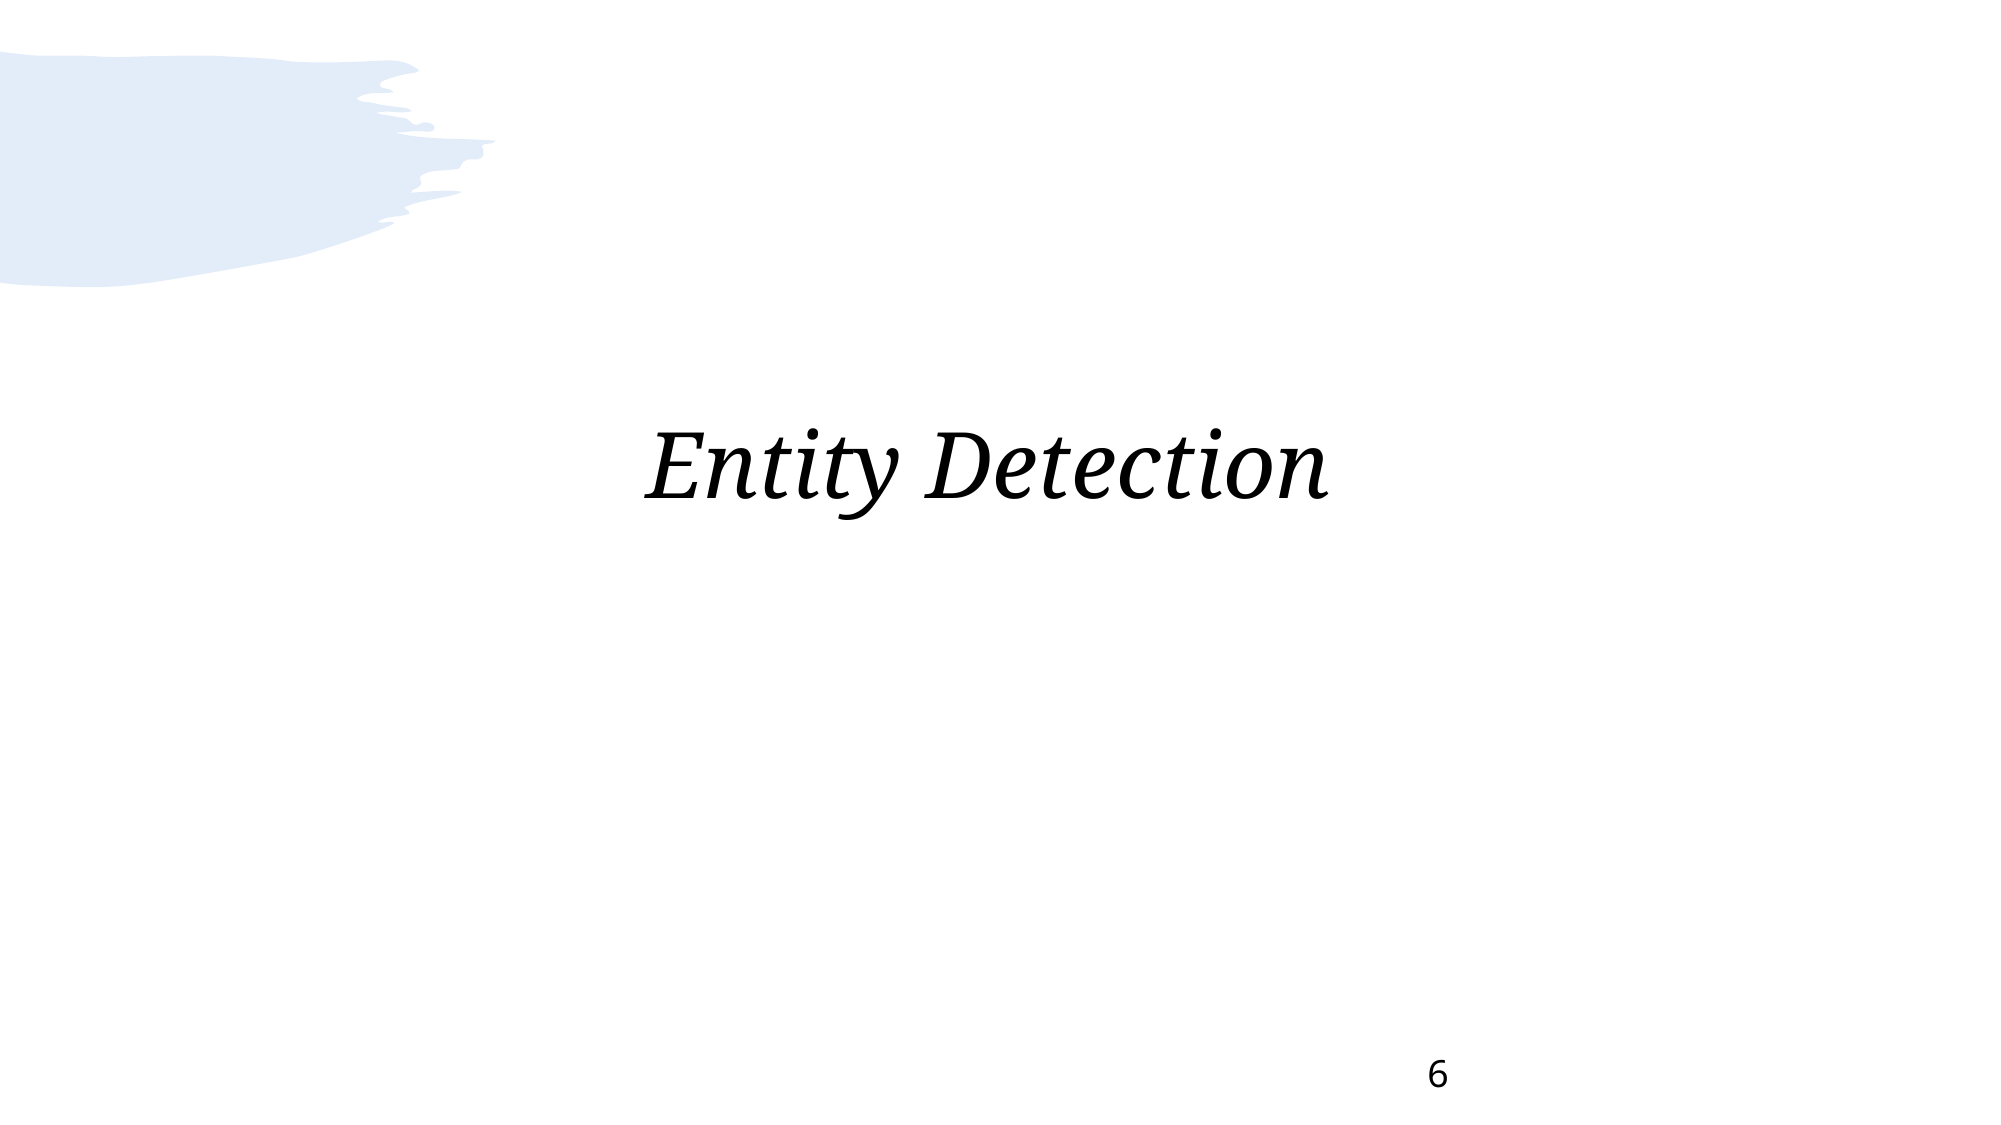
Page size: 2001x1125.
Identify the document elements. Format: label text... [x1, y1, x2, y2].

title Entity Detection [631, 412, 1459, 630]
slide_number <number> [1412, 1042, 1863, 1103]
